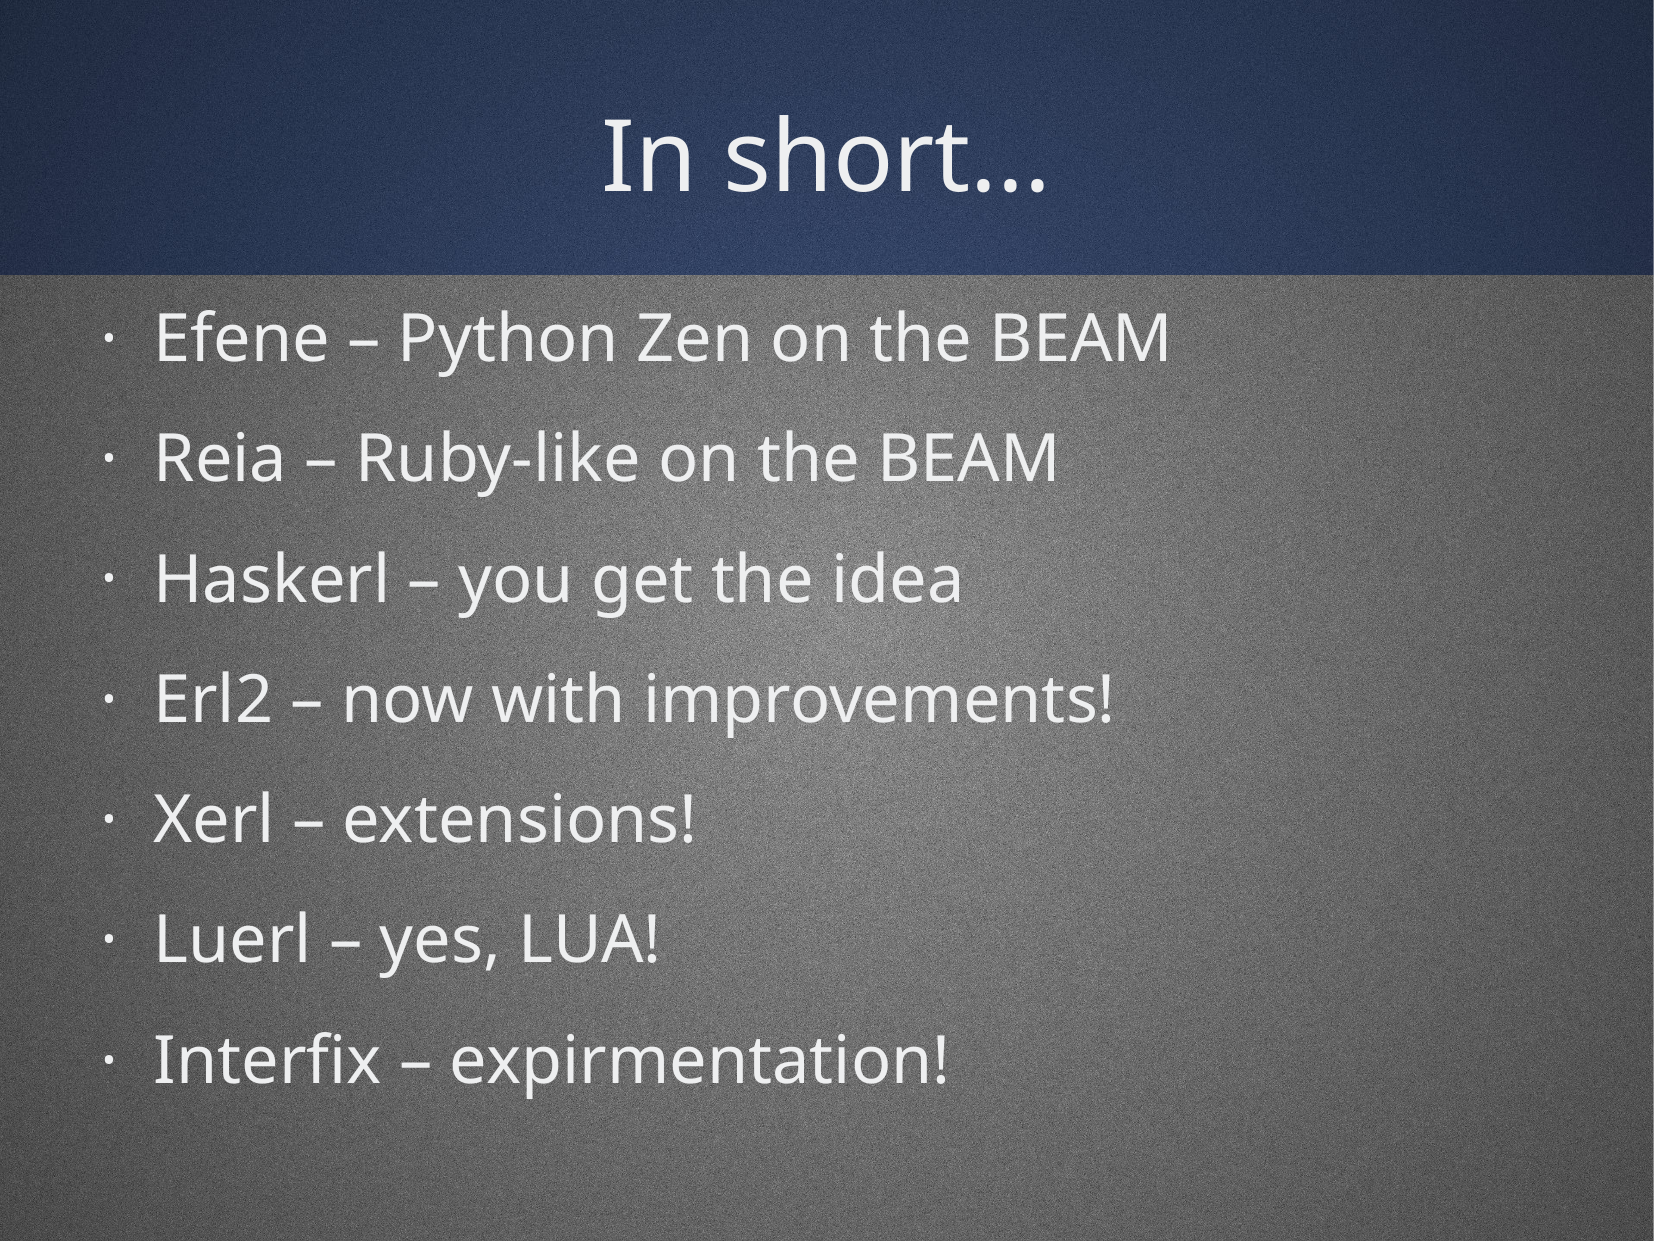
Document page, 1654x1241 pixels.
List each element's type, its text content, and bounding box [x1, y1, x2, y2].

title In short... [82, 49, 1571, 257]
list Efene – Python Zen on the BEAM Reia – Ruby-like on the BEAM Haskerl – you get the idea Erl2 – now with improvements! Xerl – extensions! Luerl – yes, LUA! Interfix – expirmentation! [82, 290, 1571, 1123]
picture [0, 0, 1654, 1241]
